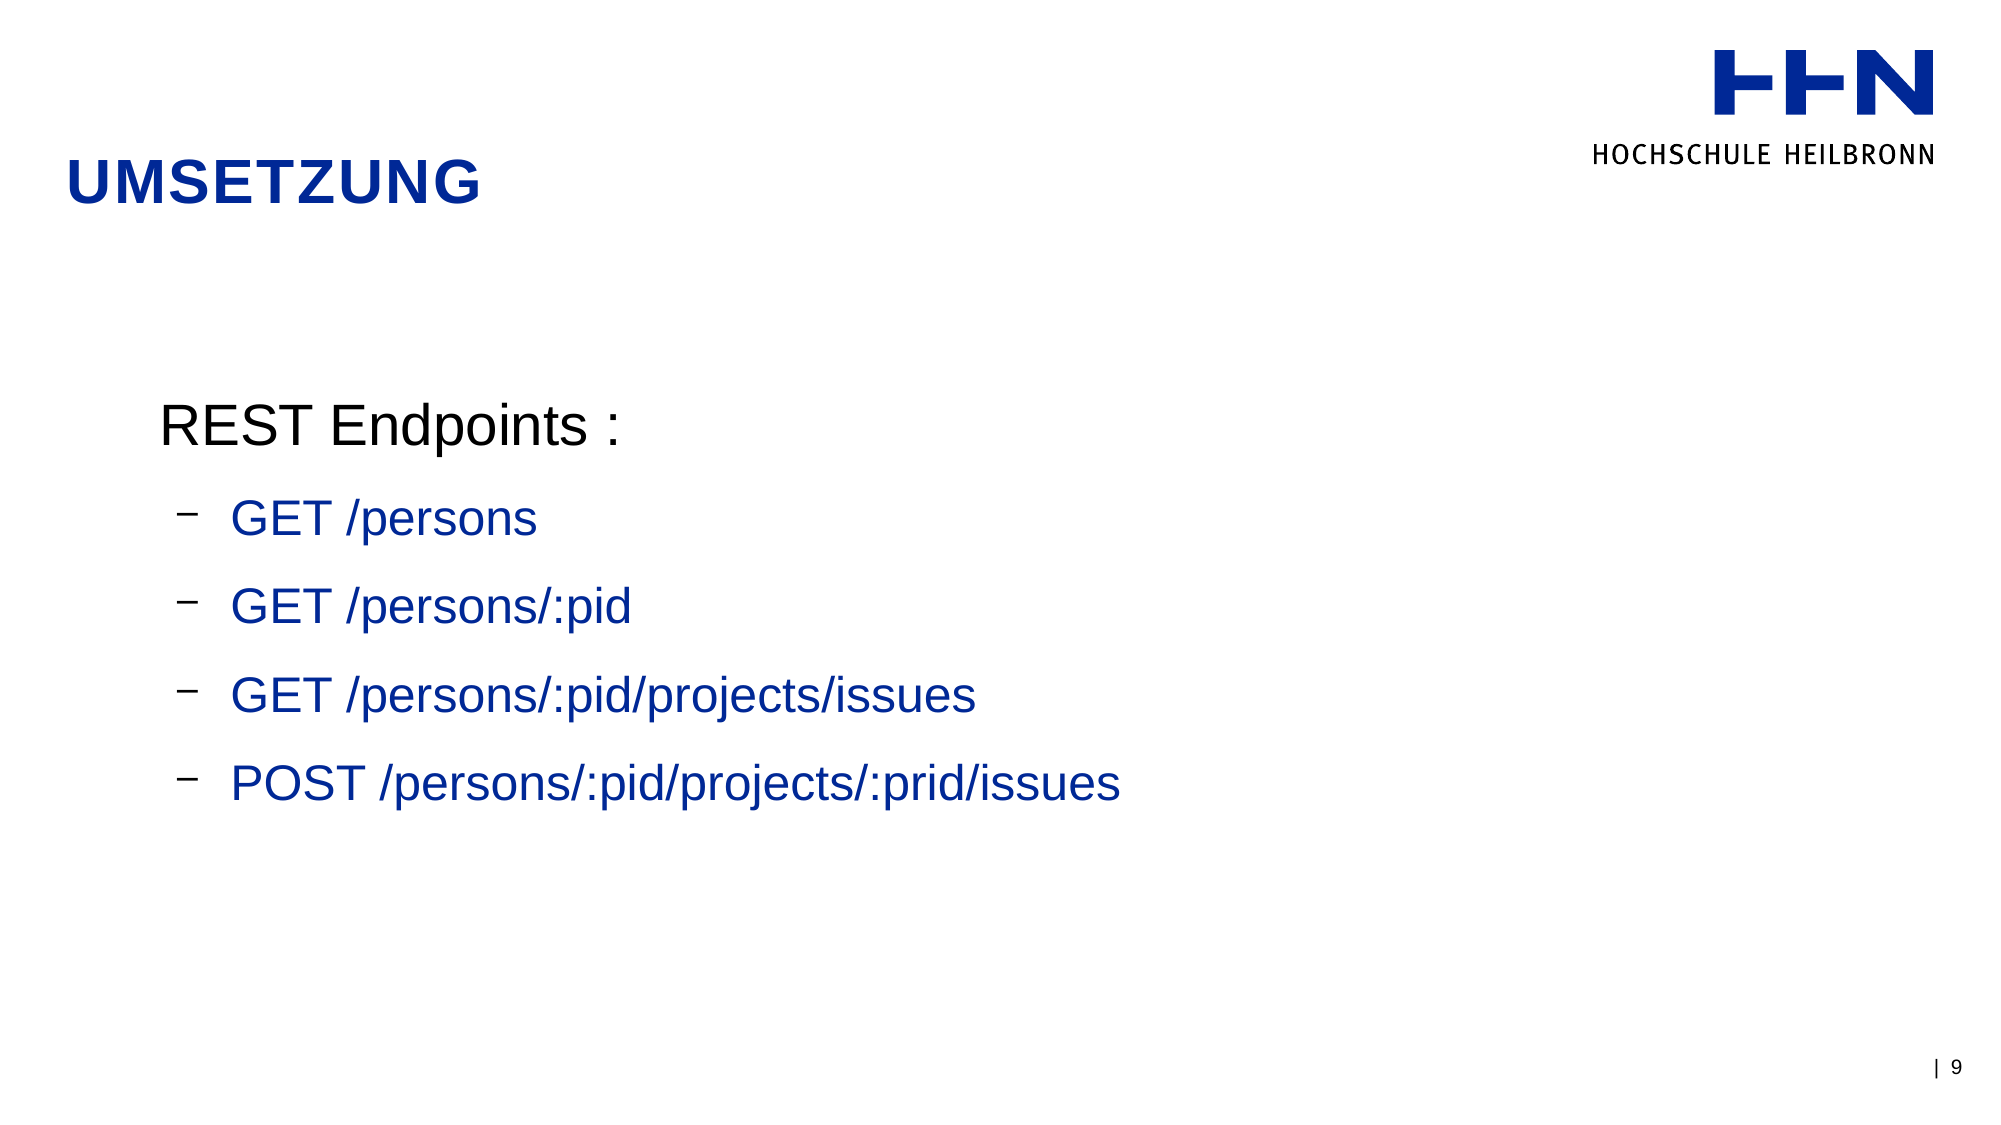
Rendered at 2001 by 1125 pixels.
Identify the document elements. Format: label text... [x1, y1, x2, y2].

title Umsetzung [66, 147, 1933, 290]
list REST Endpoints : GET /persons GET /persons/:pid GET /persons/:pid/projects/issues POST /persons/:pid/projects/:prid/issues [88, 383, 1477, 945]
text_box | <Foliennummer> [1624, 1054, 1963, 1093]
